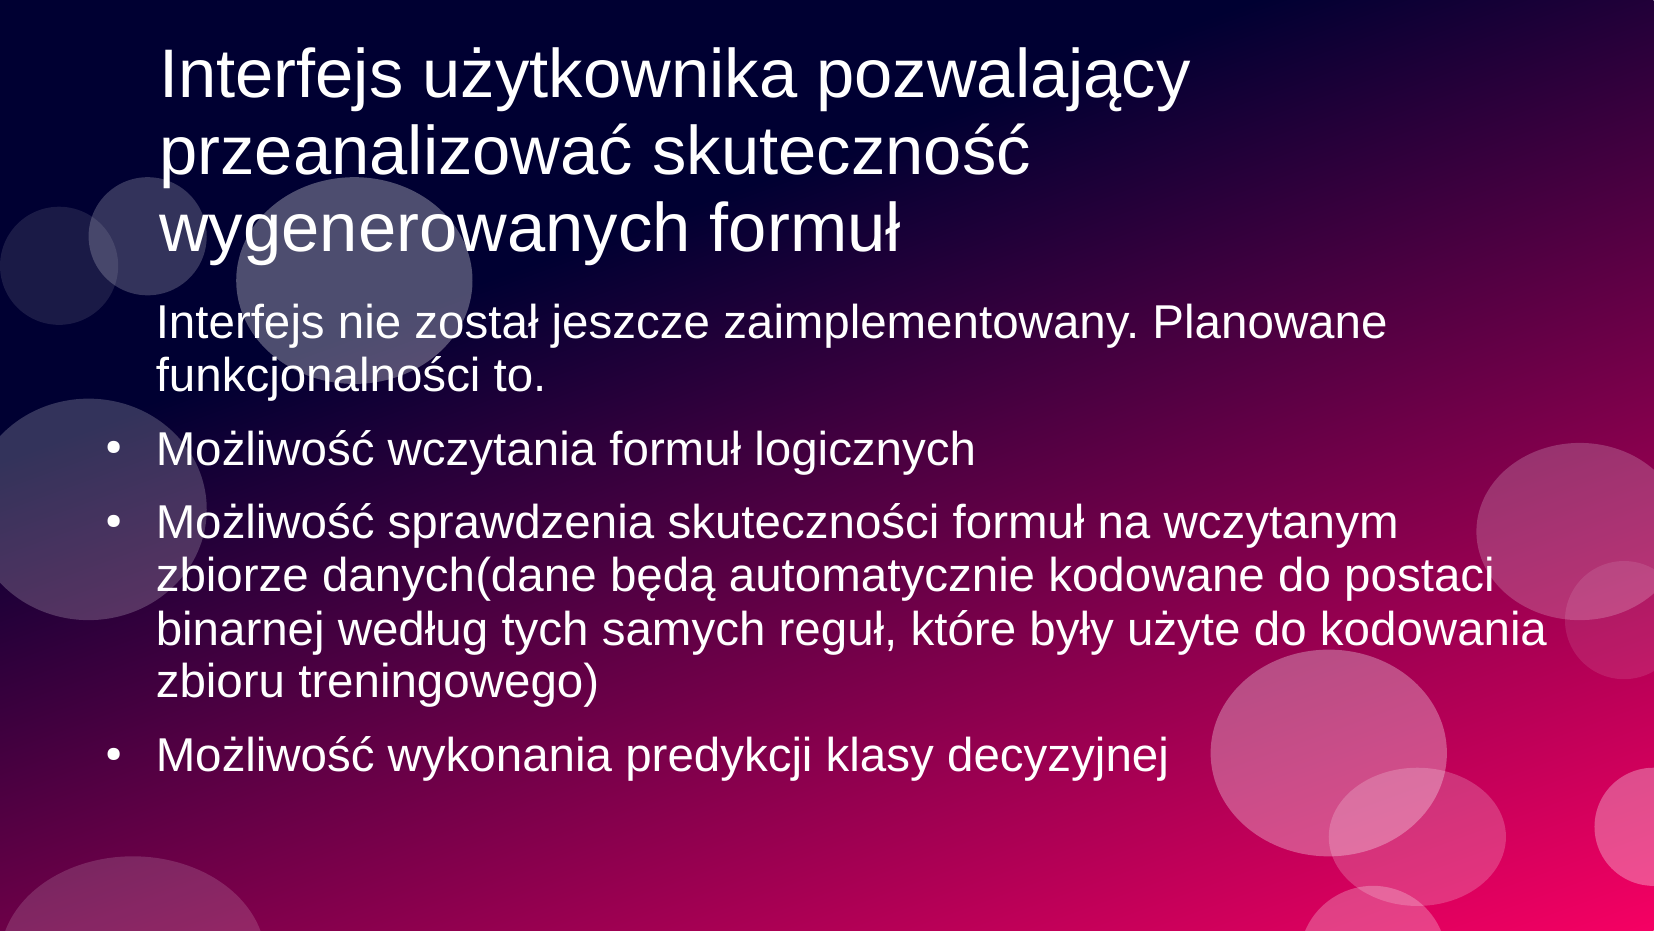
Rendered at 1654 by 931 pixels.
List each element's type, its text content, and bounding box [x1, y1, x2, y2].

title Interfejs użytkownika pozwalający przeanalizować skuteczność wygenerowanych formuł [88, 35, 1565, 266]
list Interfejs nie został jeszcze zaimplementowany. Planowane funkcjonalności to. Możliwość wczytania formuł logicznych Możliwość sprawdzenia skuteczności formuł na wczytanym zbiorze danych(dane będą automatycznie kodowane do postaci binarnej według tych samych reguł, które były użyte do kodowania zbioru treningowego) Możliwość wykonania predykcji klasy decyzyjnej [88, 295, 1565, 783]
